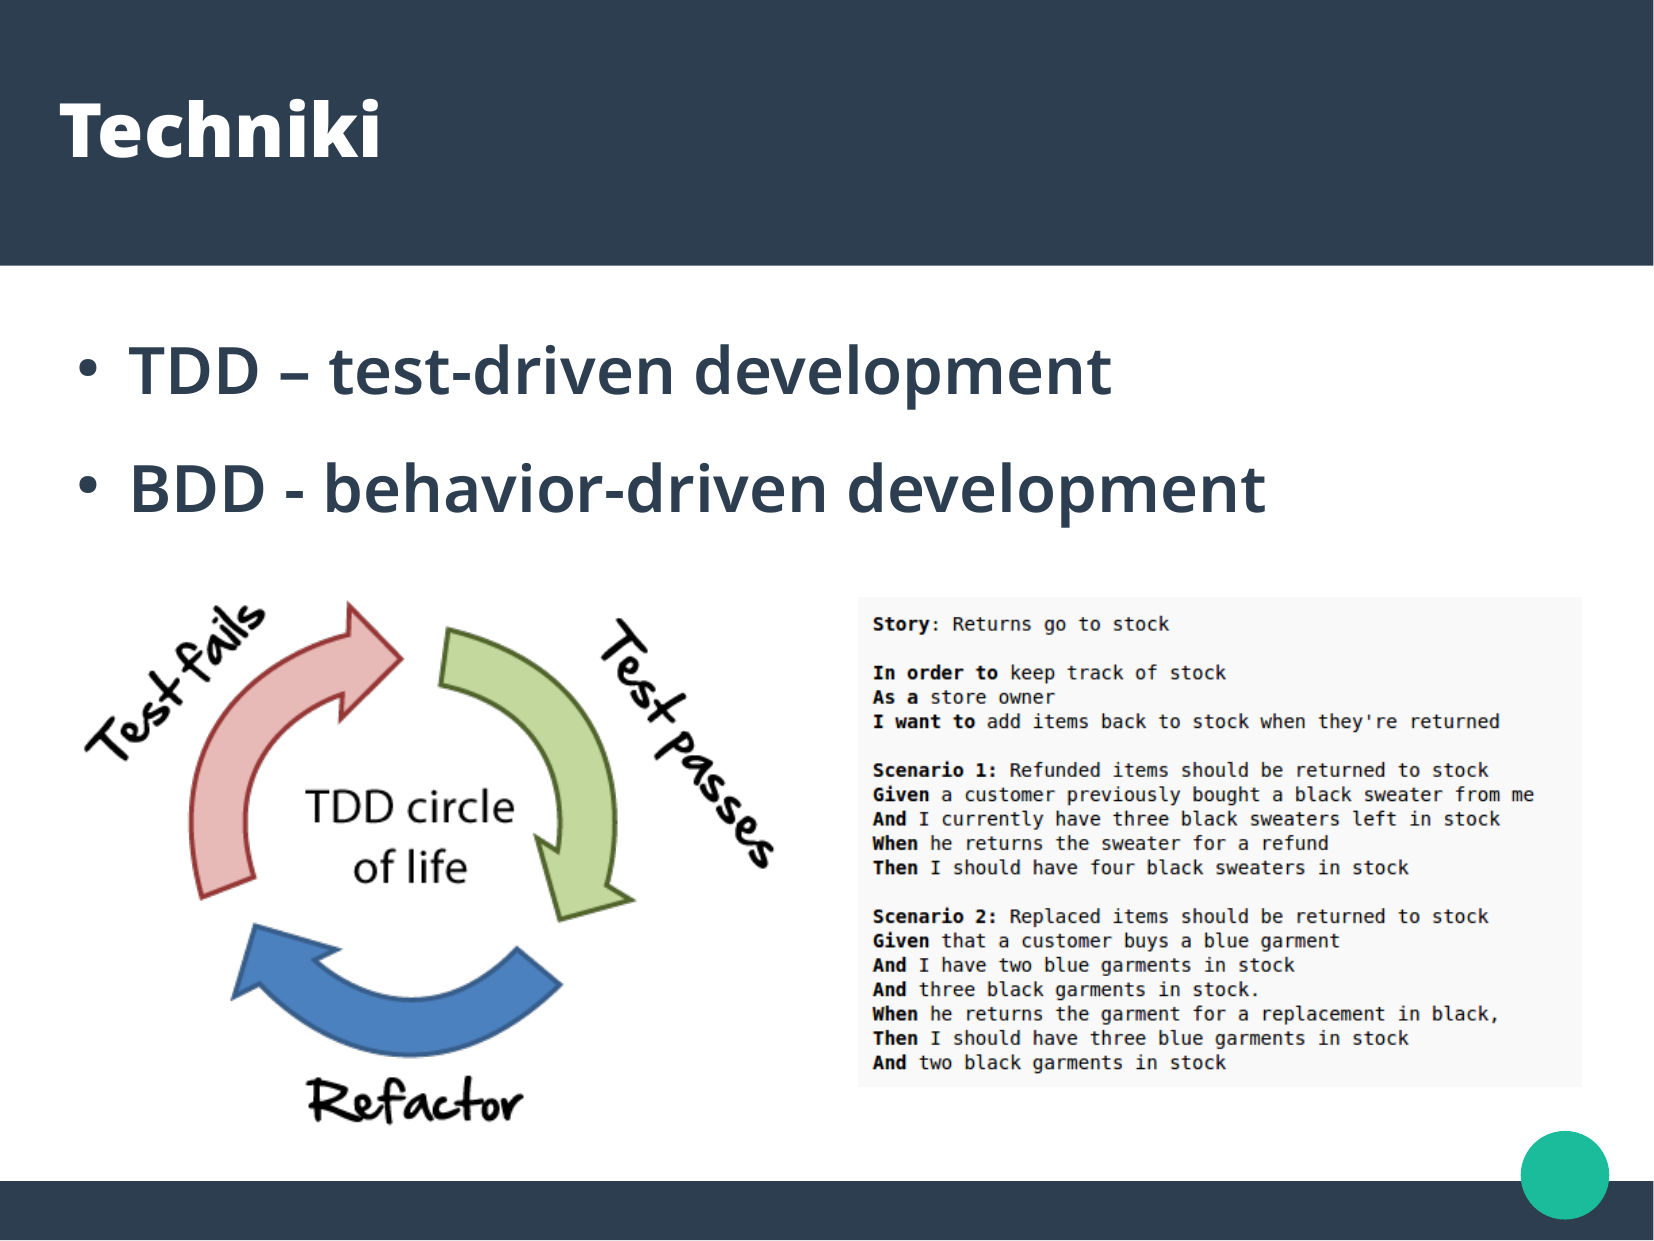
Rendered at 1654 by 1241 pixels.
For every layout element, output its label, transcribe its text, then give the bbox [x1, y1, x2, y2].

picture [59, 558, 815, 1151]
picture [858, 597, 1582, 1087]
title Techniki [59, 49, 1595, 207]
list TDD – test-driven development BDD - behavior-driven development [59, 324, 1512, 532]
